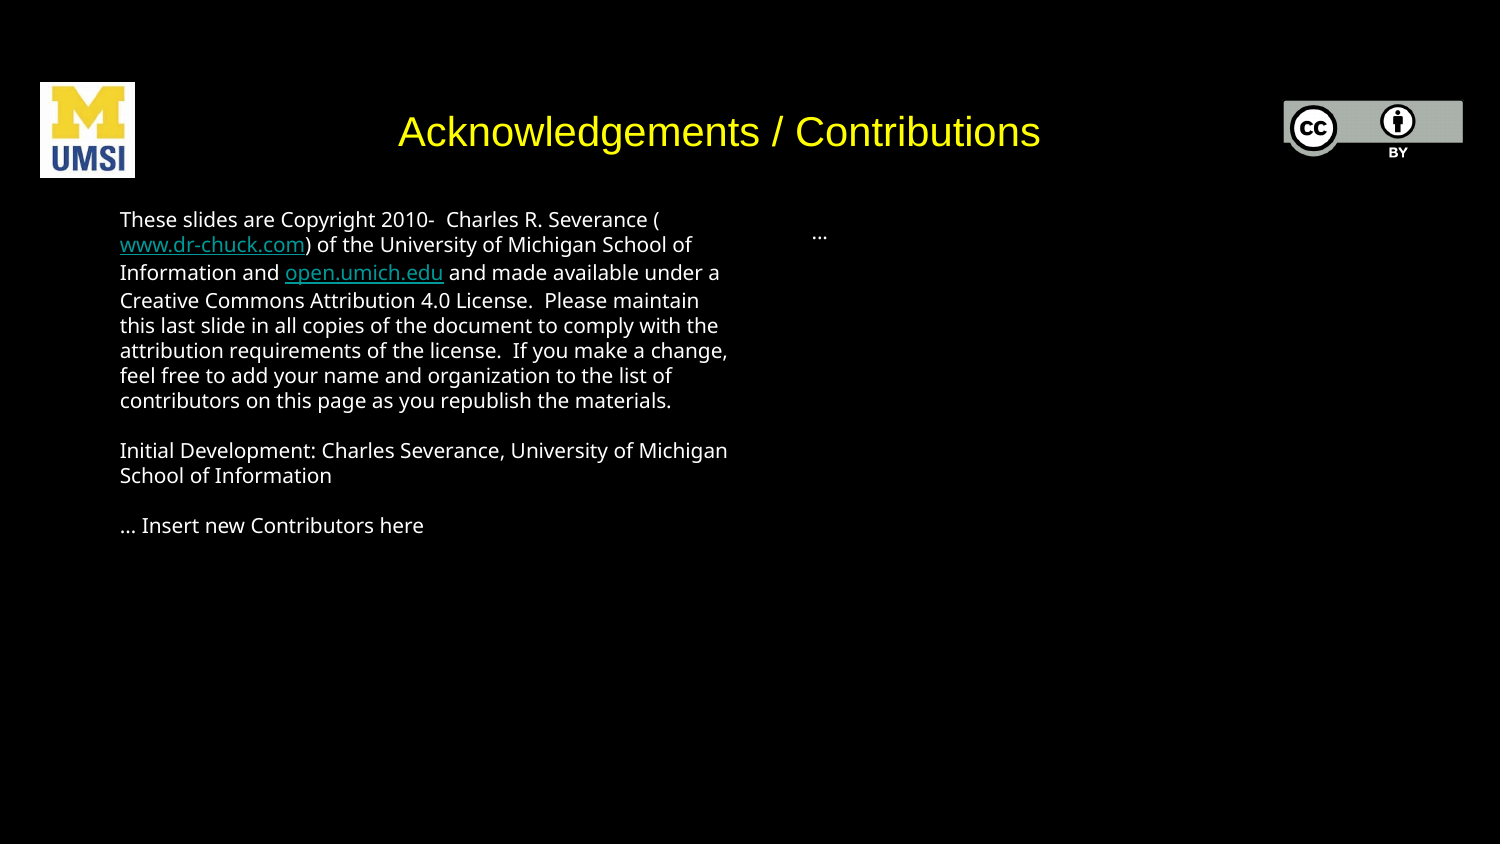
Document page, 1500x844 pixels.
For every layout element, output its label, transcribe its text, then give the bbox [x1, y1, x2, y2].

title Acknowledgements / Contributions [135, 98, 1305, 161]
picture [1282, 99, 1464, 161]
text_box These slides are Copyright 2010- Charles R. Severance (www.dr-chuck.com) of the University of Michigan School of Information and open.umich.edu and made available under a Creative Commons Attribution 4.0 License. Please maintain this last slide in all copies of the document to comply with the attribution requirements of the license. If you make a change, feel free to add your name and organization to the list of contributors on this page as you republish the materials. Initial Development: Charles Severance, University of Michigan School of Information … Insert new Contributors here [111, 197, 739, 740]
text_box ... [803, 209, 1431, 739]
picture [40, 82, 135, 178]
